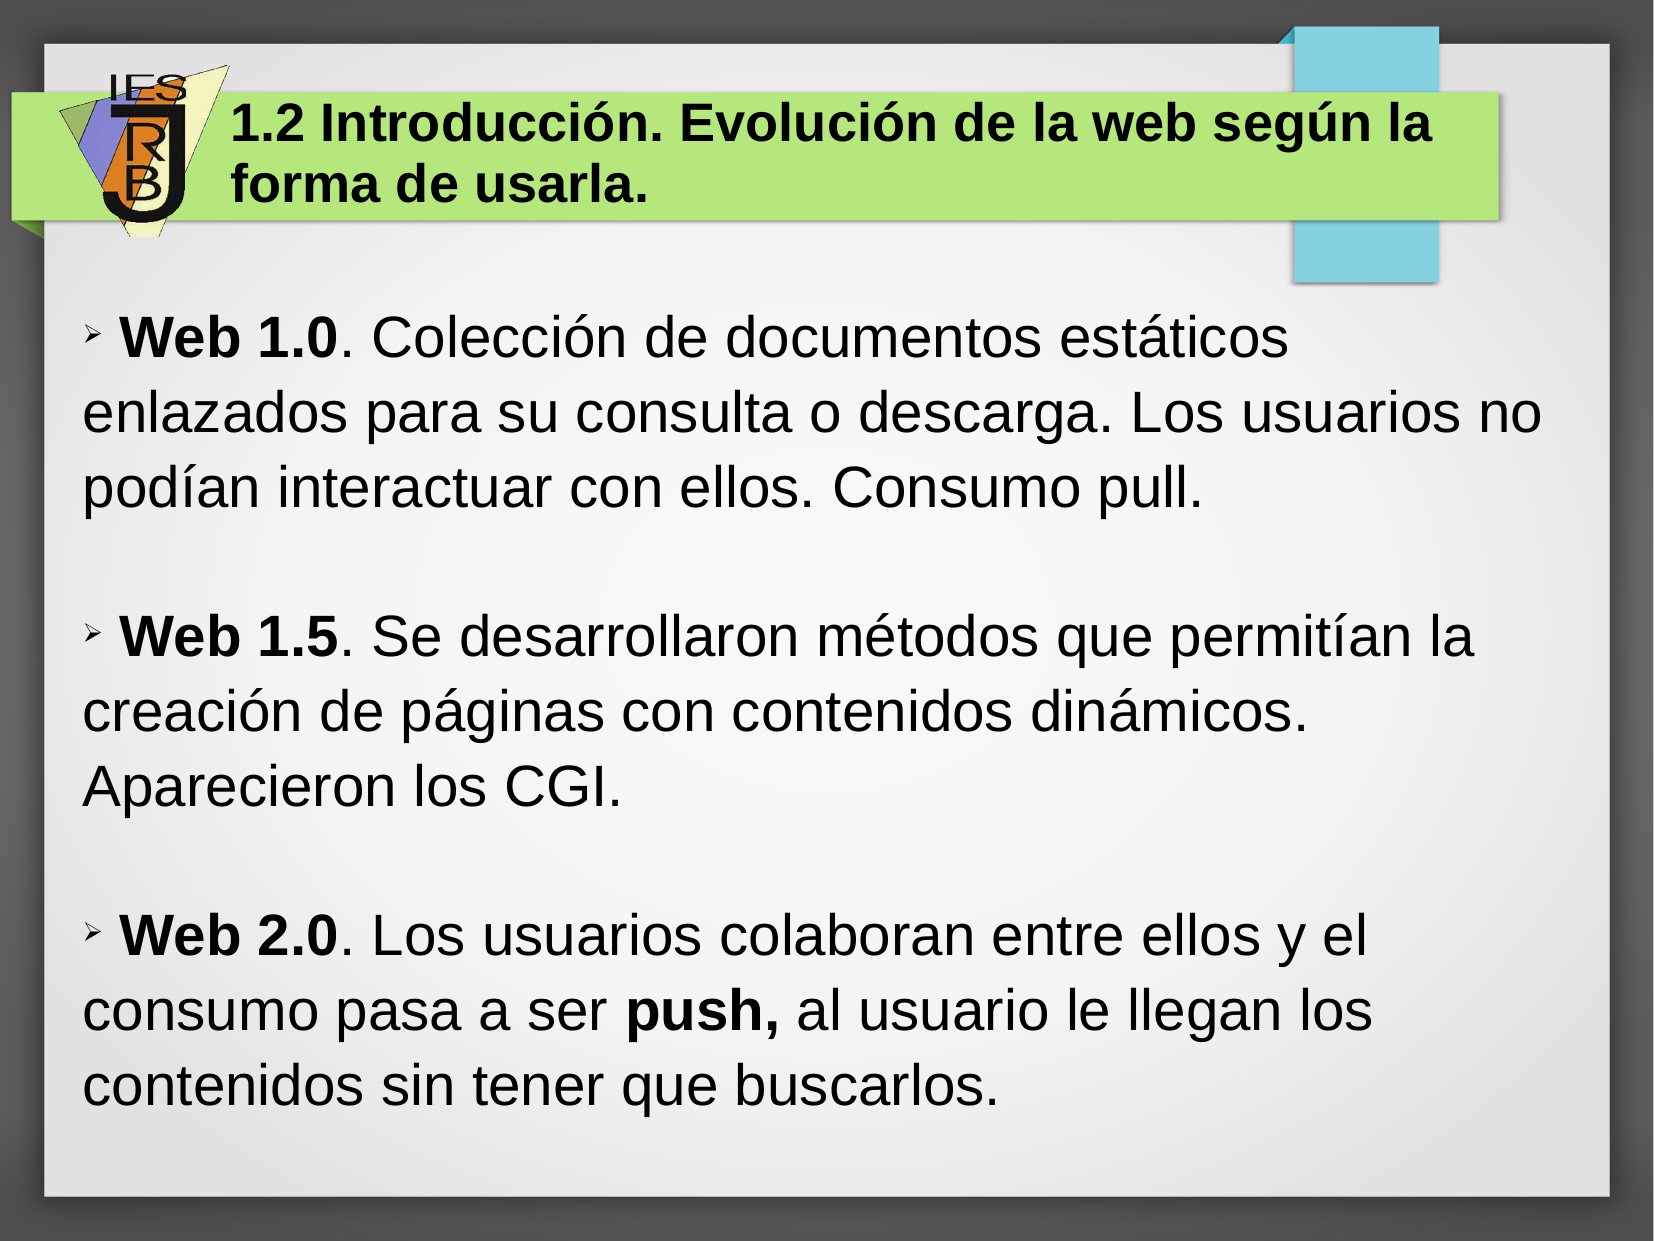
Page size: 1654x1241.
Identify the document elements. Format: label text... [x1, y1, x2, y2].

picture [0, 0, 1654, 1241]
title 1.2 Introducción. Evolución de la web según la forma de usarla. [230, 88, 1501, 219]
subtitle Web 1.0. Colección de documentos estáticos enlazados para su consulta o descarga. Los usuarios no podían interactuar con ellos. Consumo pull. Web 1.5. Se desarrollaron métodos que permitían la creación de páginas con contenidos dinámicos. Aparecieron los CGI. Web 2.0. Los usuarios colaboran entre ellos y el consumo pasa a ser push, al usuario le llegan los contenidos sin tener que buscarlos. [82, 295, 1571, 1241]
